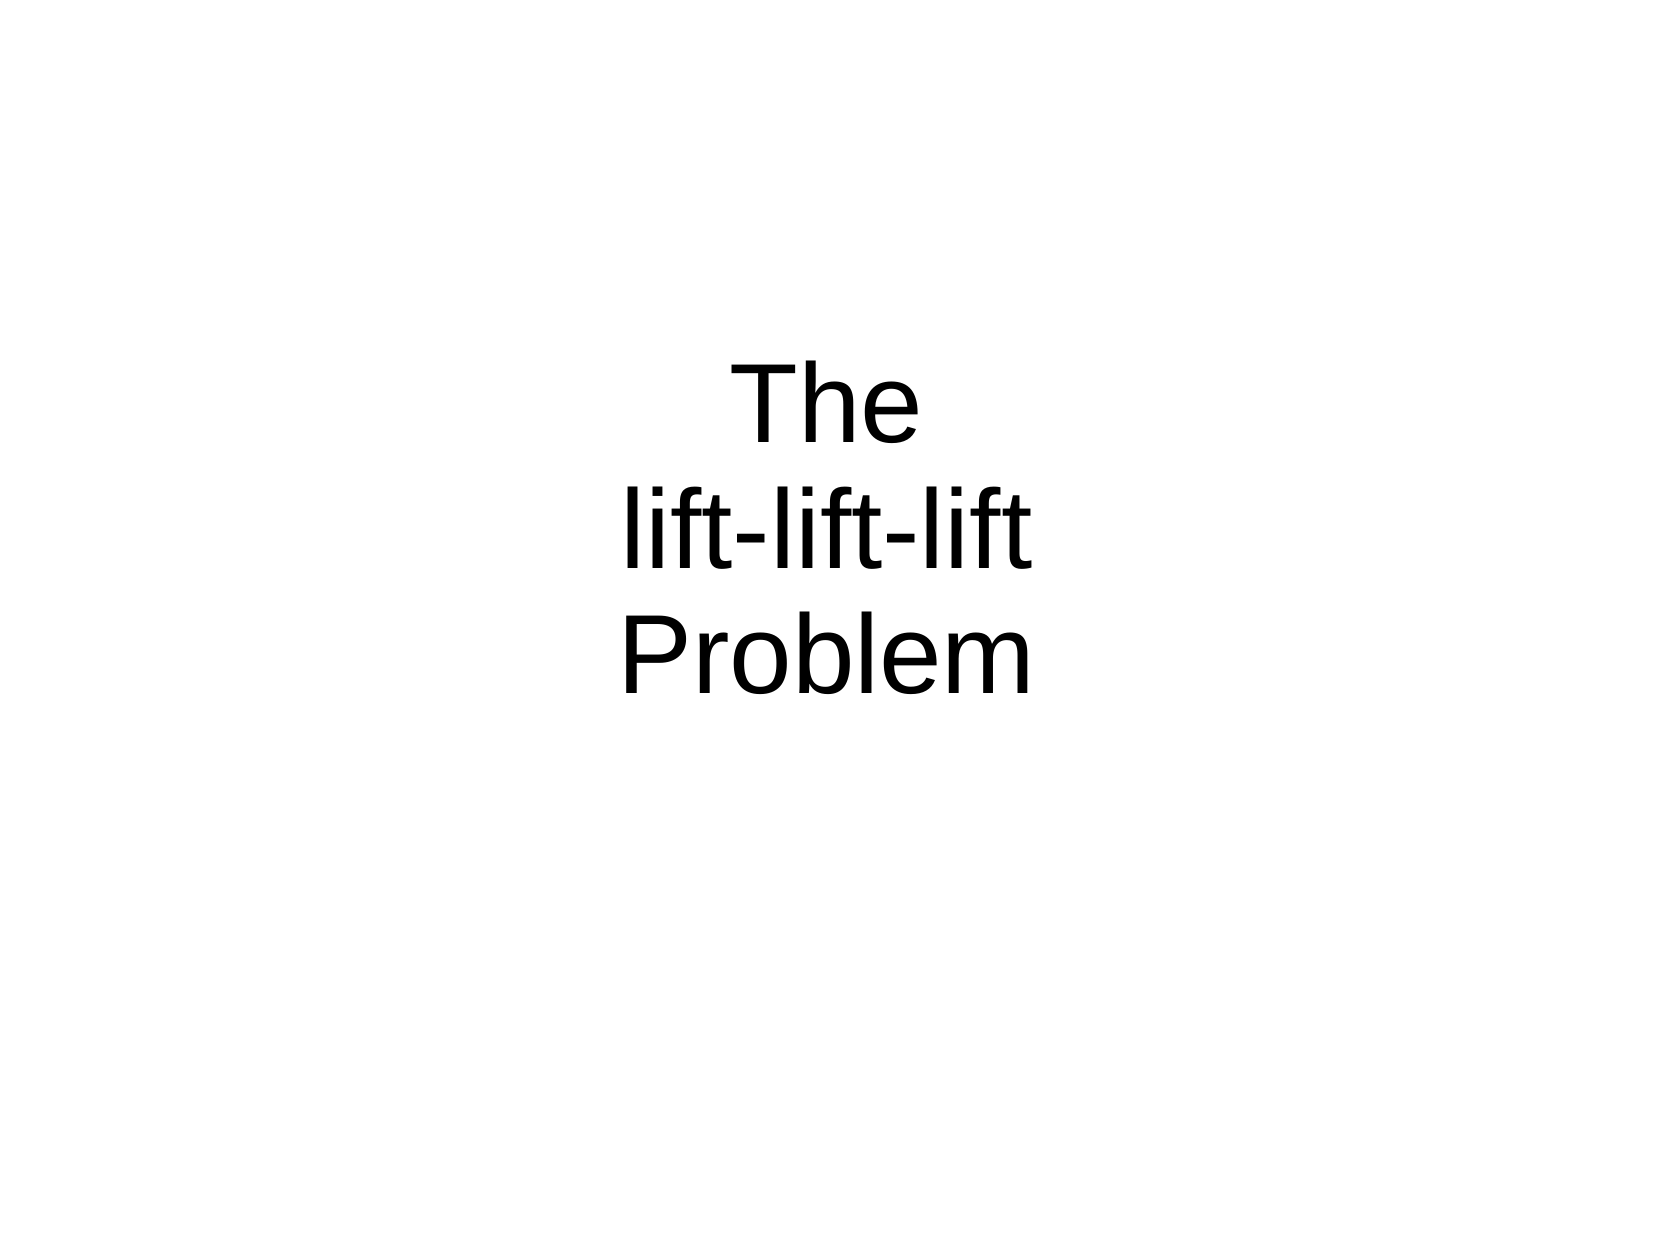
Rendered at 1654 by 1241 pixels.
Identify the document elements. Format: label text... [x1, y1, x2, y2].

subtitle The lift-lift-lift Problem [82, 49, 1571, 1010]
